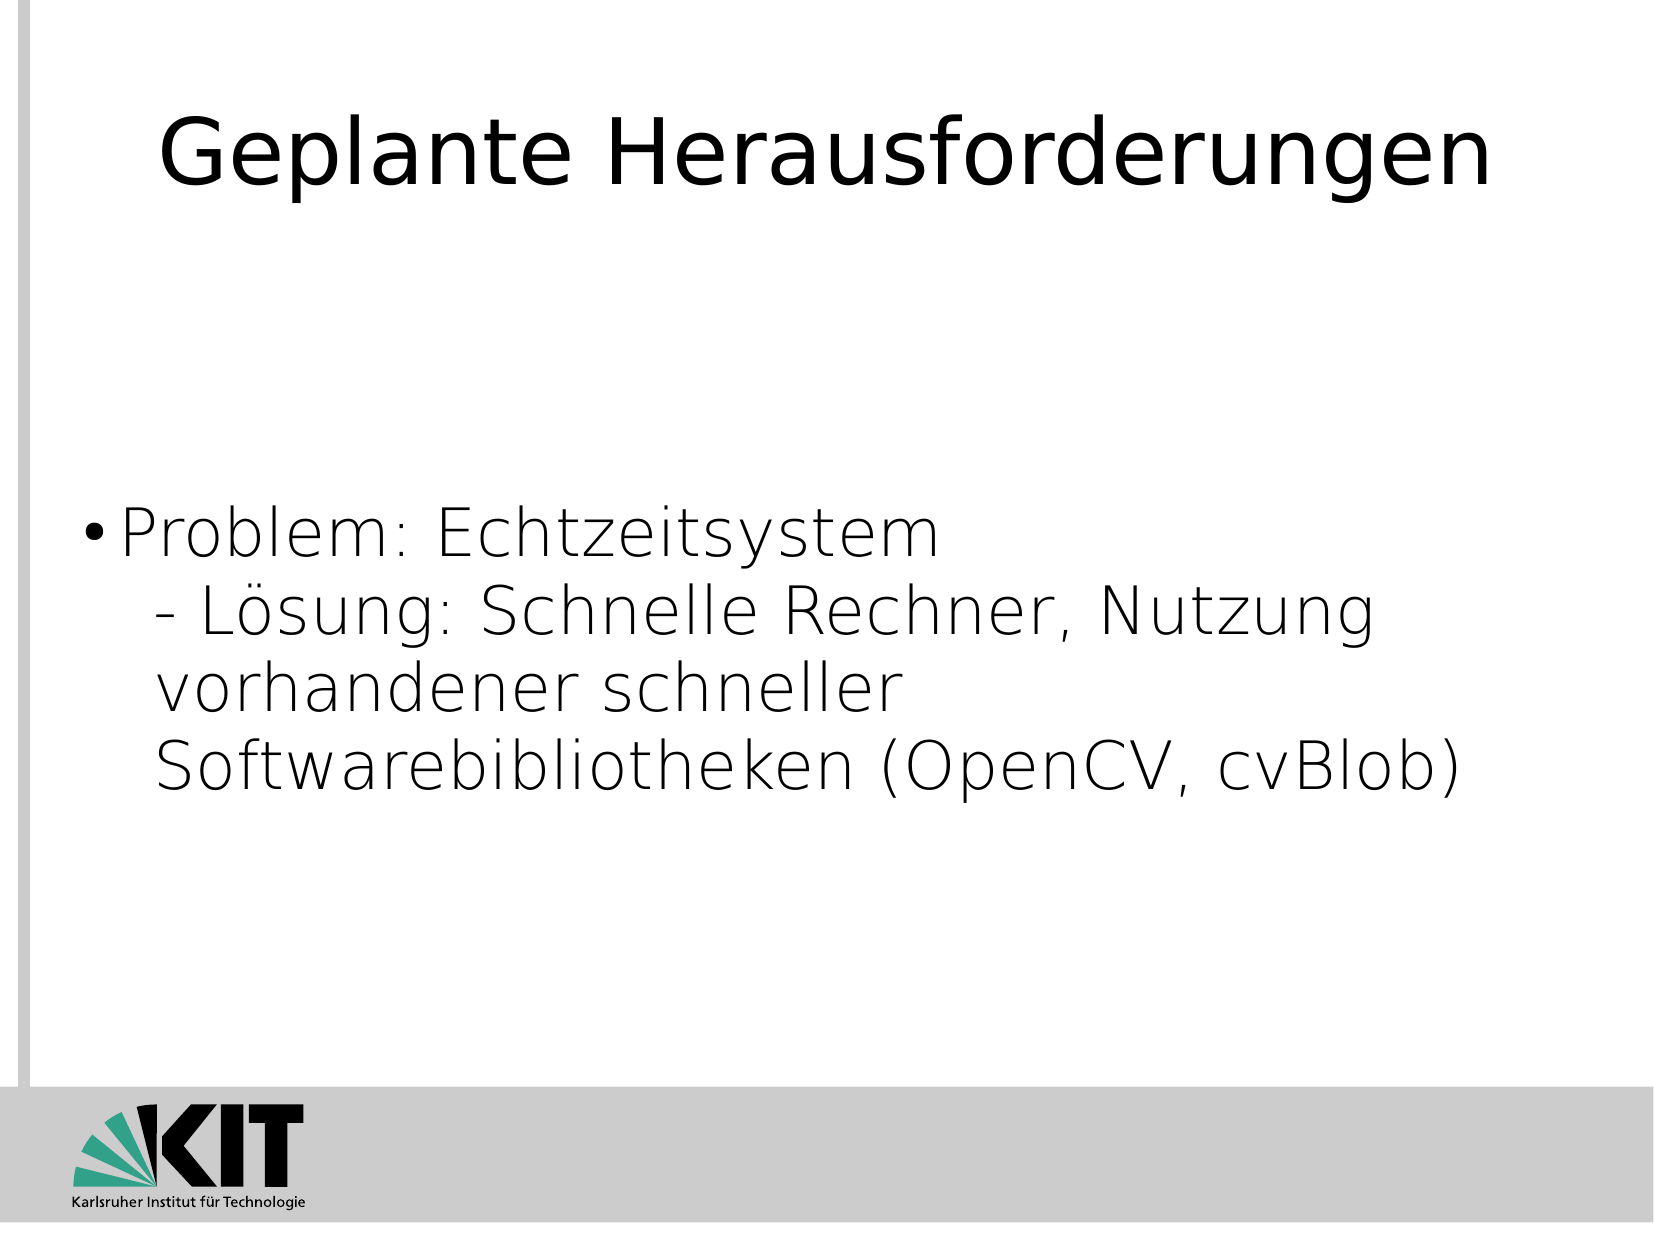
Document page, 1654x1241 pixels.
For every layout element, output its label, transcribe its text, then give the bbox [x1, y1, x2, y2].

title Geplante Herausforderungen [82, 49, 1571, 257]
text_box [0, 1086, 1654, 1223]
picture [70, 1098, 308, 1217]
subtitle Problem: Echtzeitsystem - Lösung: Schnelle Rechner, Nutzung vorhandener schneller Softwarebibliotheken (OpenCV, cvBlob) [82, 290, 1571, 1010]
